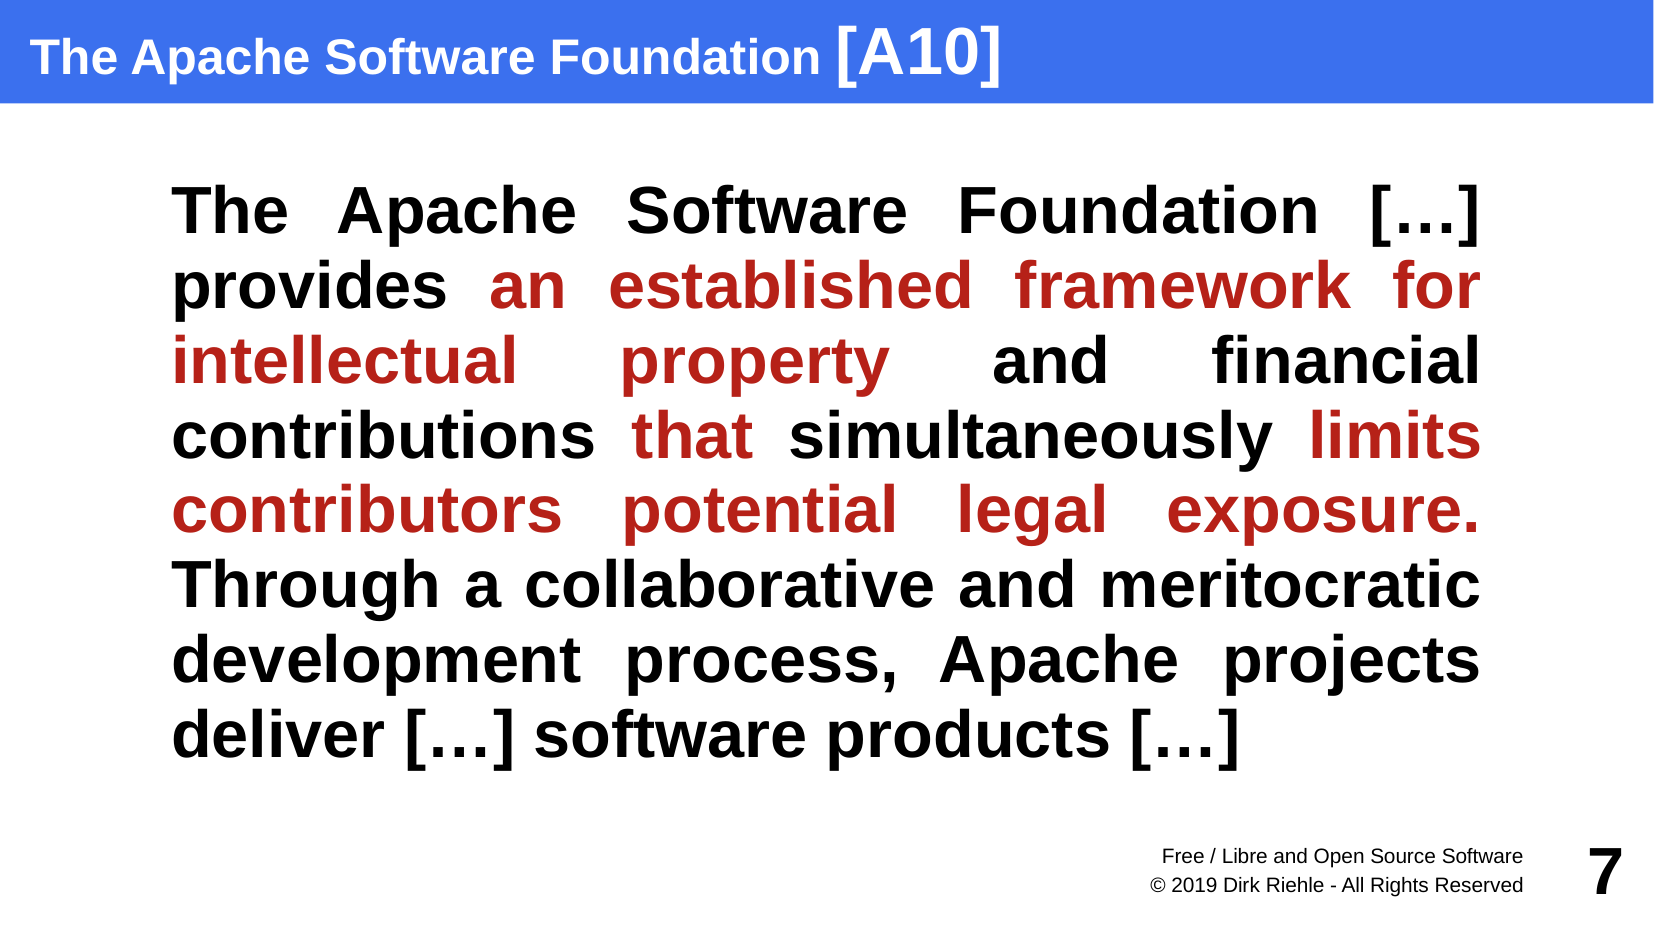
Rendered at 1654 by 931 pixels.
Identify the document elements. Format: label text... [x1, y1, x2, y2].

title The Apache Software Foundation [A10] [0, 0, 1654, 104]
subtitle The Apache Software Foundation […] provides an established framework for intellectual property and financial contributions that simultaneously limits contributors potential legal exposure. Through a collaborative and meritocratic development process, Apache projects deliver […] software products […] [29, 132, 1625, 813]
